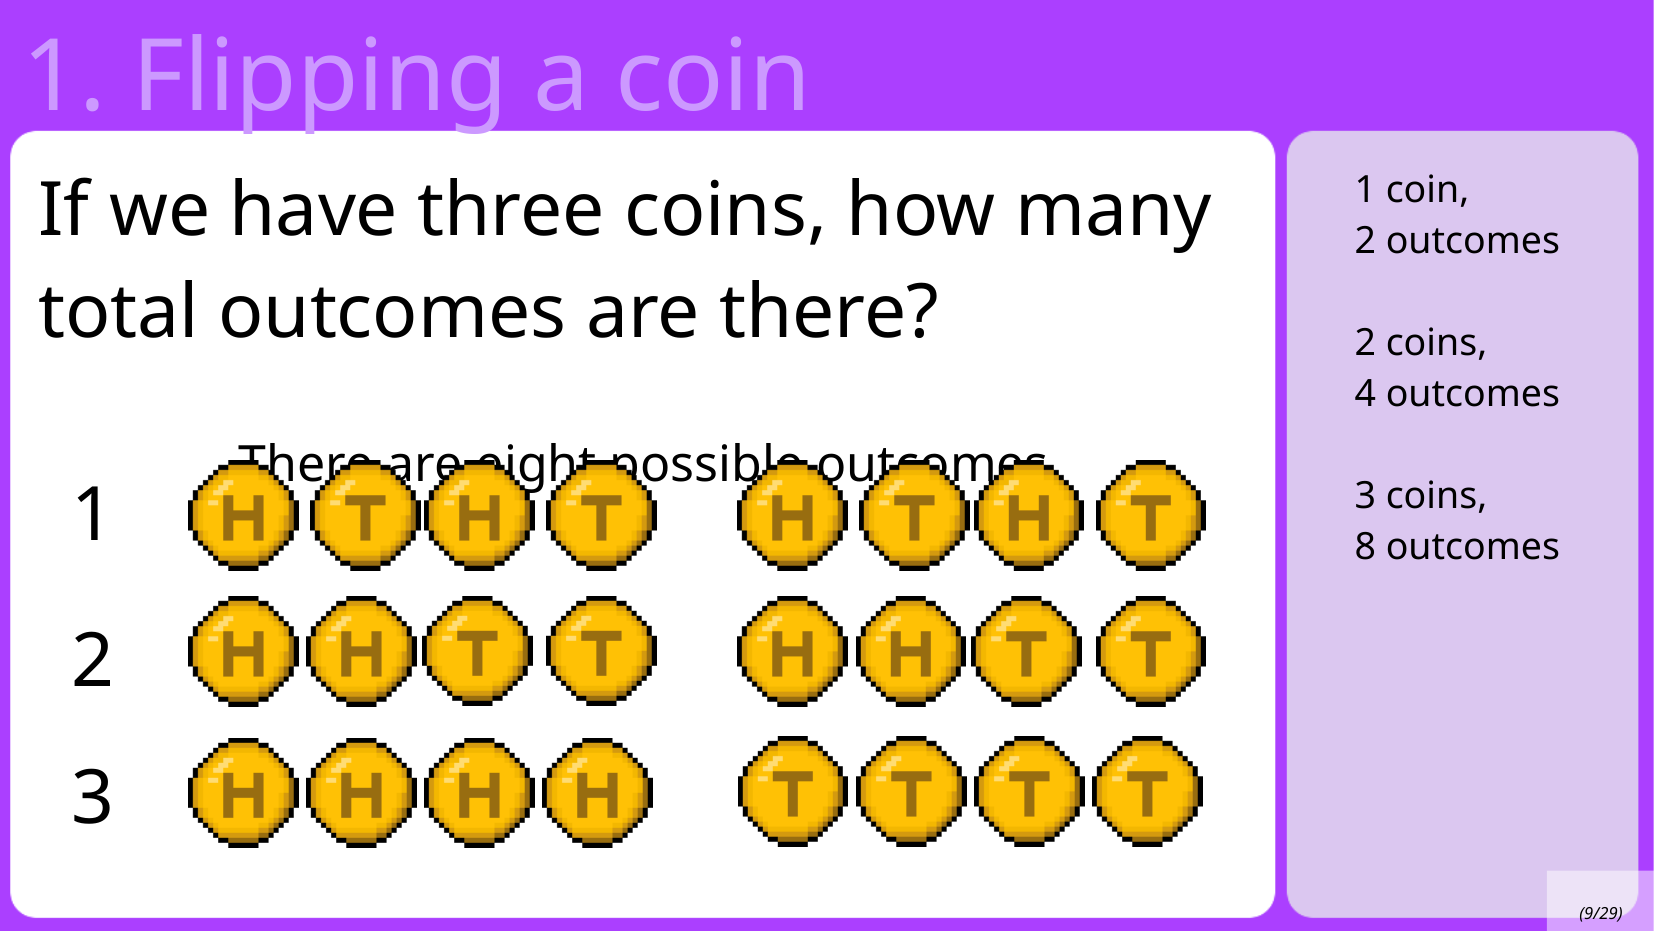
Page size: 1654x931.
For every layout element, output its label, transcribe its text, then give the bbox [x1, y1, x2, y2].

text_box 3 [29, 745, 157, 845]
text_box (<number>/29) [1546, 877, 1654, 931]
title 1. Flipping a coin [22, 13, 1511, 130]
text_box 1 [29, 462, 157, 562]
text_box 2 [29, 607, 157, 707]
picture [0, 0, 1654, 931]
text_box If we have three coins, how many total outcomes are there? There are eight possible outcomes [38, 155, 1250, 436]
text_box 1 coin, 2 outcomes 2 coins, 4 outcomes 3 coins, 8 outcomes [1297, 155, 1618, 692]
